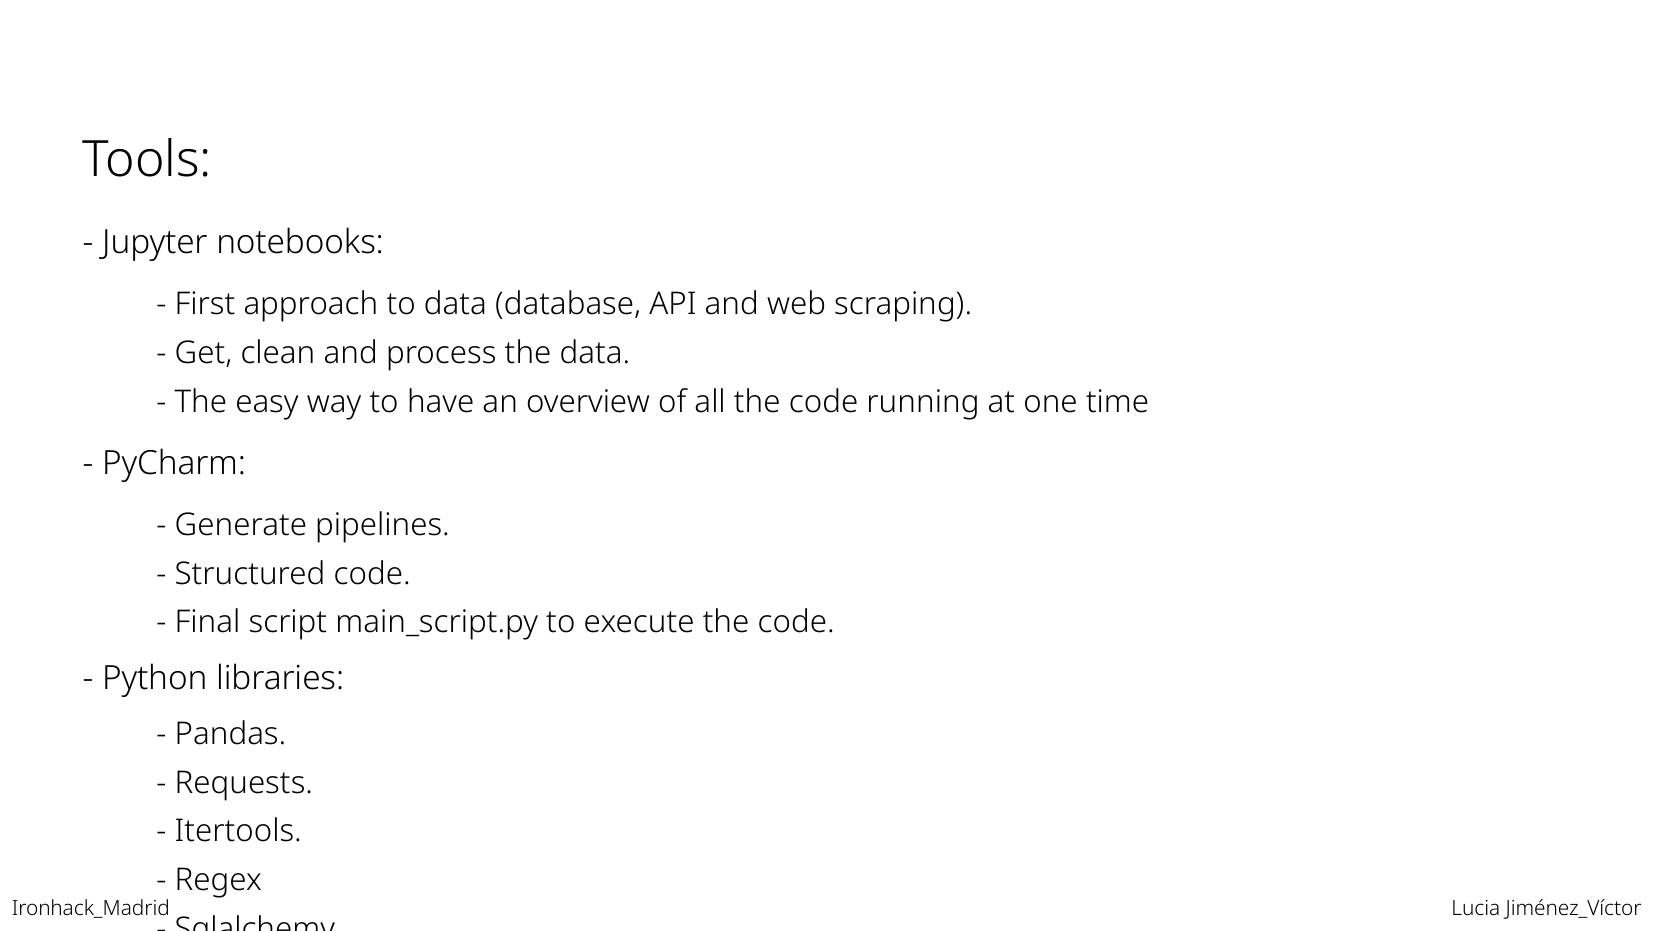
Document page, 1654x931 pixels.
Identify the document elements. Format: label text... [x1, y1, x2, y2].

title Lucia Jiménez_Víctor [1381, 848, 1642, 922]
subtitle Tools: - Jupyter notebooks: - First approach to data (database, API and web scraping). - Get, clean and process the data. - The easy way to have an overview of all the code running at one time - PyCharm: - Generate pipelines. - Structured code. - Final script main_script.py to execute the code. - Python libraries: - Pandas. - Requests. - Itertools. - Regex - Sqlalchemy - Beautiful Soup 4 - Argparse [82, 123, 1571, 840]
title Ironhack_Madrid [11, 848, 272, 922]
